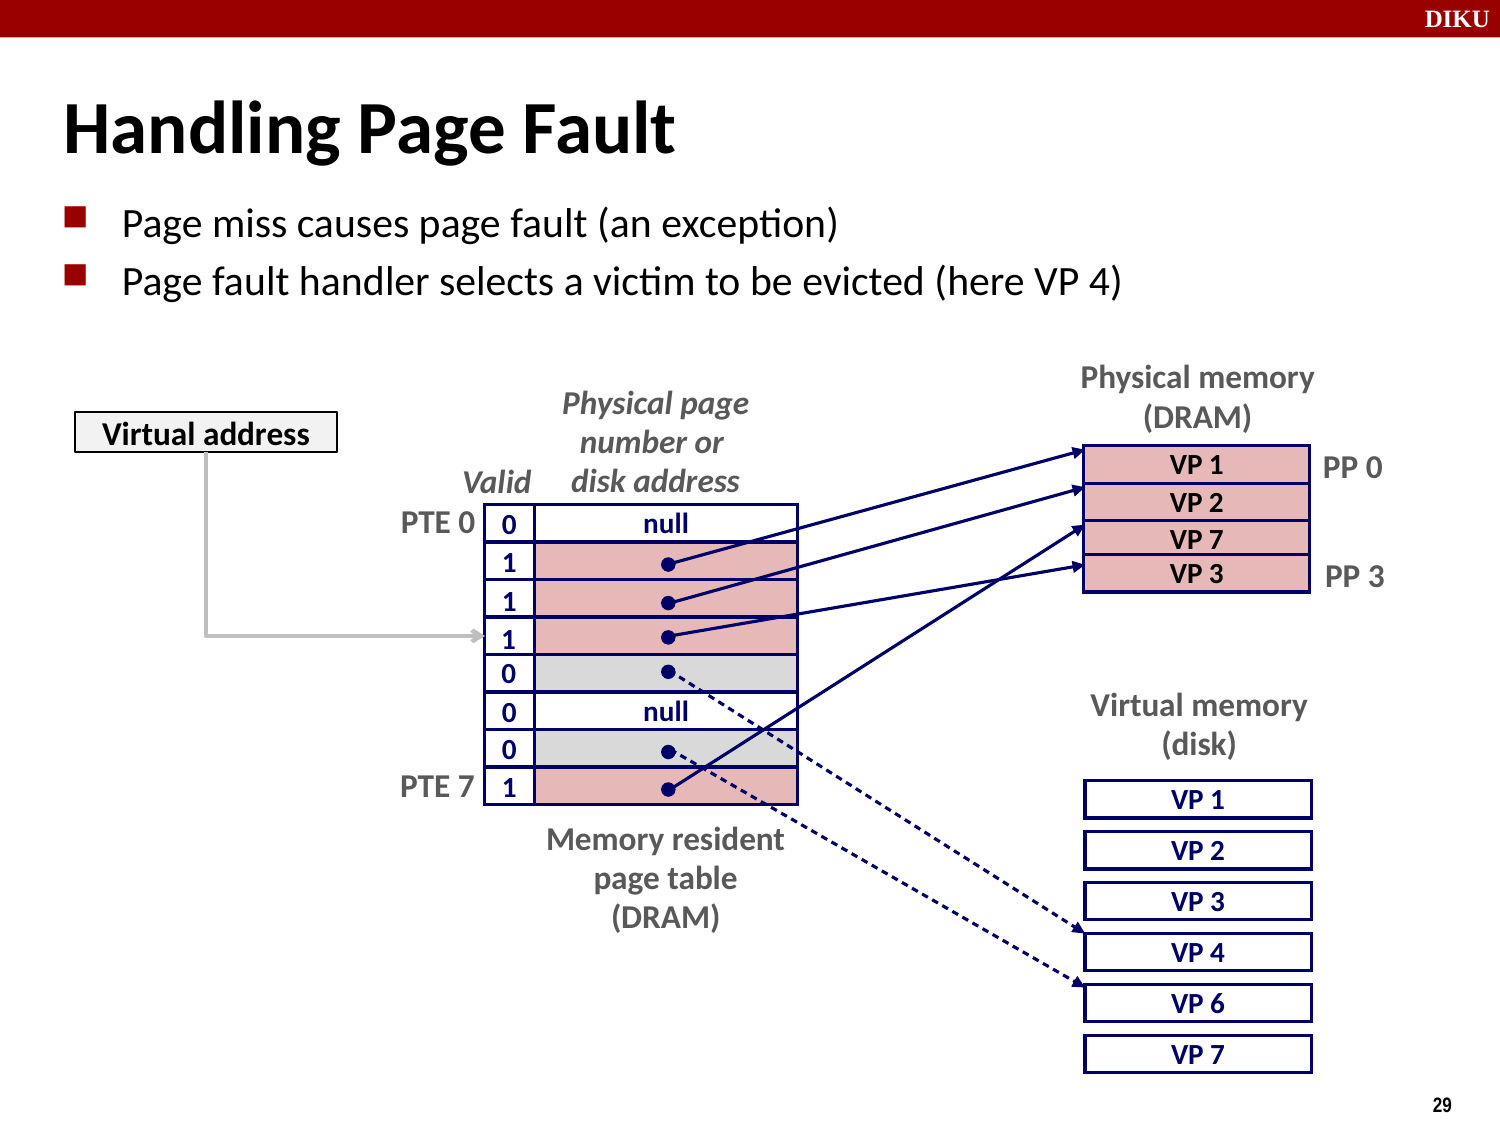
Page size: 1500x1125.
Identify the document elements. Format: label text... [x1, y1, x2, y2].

text_box VP 1 [1083, 445, 1310, 484]
text_box null [768, 711, 798, 730]
text_box Virtual address [74, 412, 338, 453]
text_box VP 1 [1084, 780, 1312, 819]
text_box VP 3 [1084, 882, 1312, 920]
text_box VP 7 [1084, 1035, 1312, 1073]
text_box Valid [447, 454, 560, 510]
text_box Memory resident page table (DRAM) [531, 811, 801, 945]
text_box [536, 542, 798, 693]
text_box VP 3 [1083, 554, 1310, 593]
text_box 1 [487, 537, 532, 576]
text_box null [536, 693, 798, 730]
text_box null [759, 531, 798, 542]
text_box [536, 730, 798, 805]
text_box PP 0 [1307, 439, 1398, 495]
text_box 0 [491, 499, 532, 537]
text_box 1 [490, 775, 532, 814]
text_box PTE 7 [385, 758, 490, 814]
text_box 0 [486, 648, 531, 699]
text_box PTE 0 [385, 493, 491, 549]
text_box Handling Page Fault [48, 59, 1408, 188]
text_box VP 6 [1084, 984, 1312, 1022]
text_box VP 2 [1084, 831, 1312, 869]
text_box 0 [487, 687, 532, 724]
text_box 1 [487, 576, 532, 627]
text_box Physical page number or disk address [547, 374, 765, 509]
text_box 1 [486, 614, 531, 648]
text_box Page miss causes page fault (an exception) Page fault handler selects a victim to be evicted (here VP 4) [50, 188, 1414, 313]
text_box VP 7 [1083, 521, 1310, 554]
text_box Virtual memory (disk) [1075, 677, 1323, 772]
text_box PP 3 [1310, 548, 1400, 604]
text_box VP 2 [1083, 484, 1310, 521]
text_box Physical memory (DRAM) [1065, 350, 1330, 445]
text_box VP 4 [1084, 933, 1312, 971]
text_box null [536, 504, 798, 542]
text_box 0 [487, 724, 532, 775]
